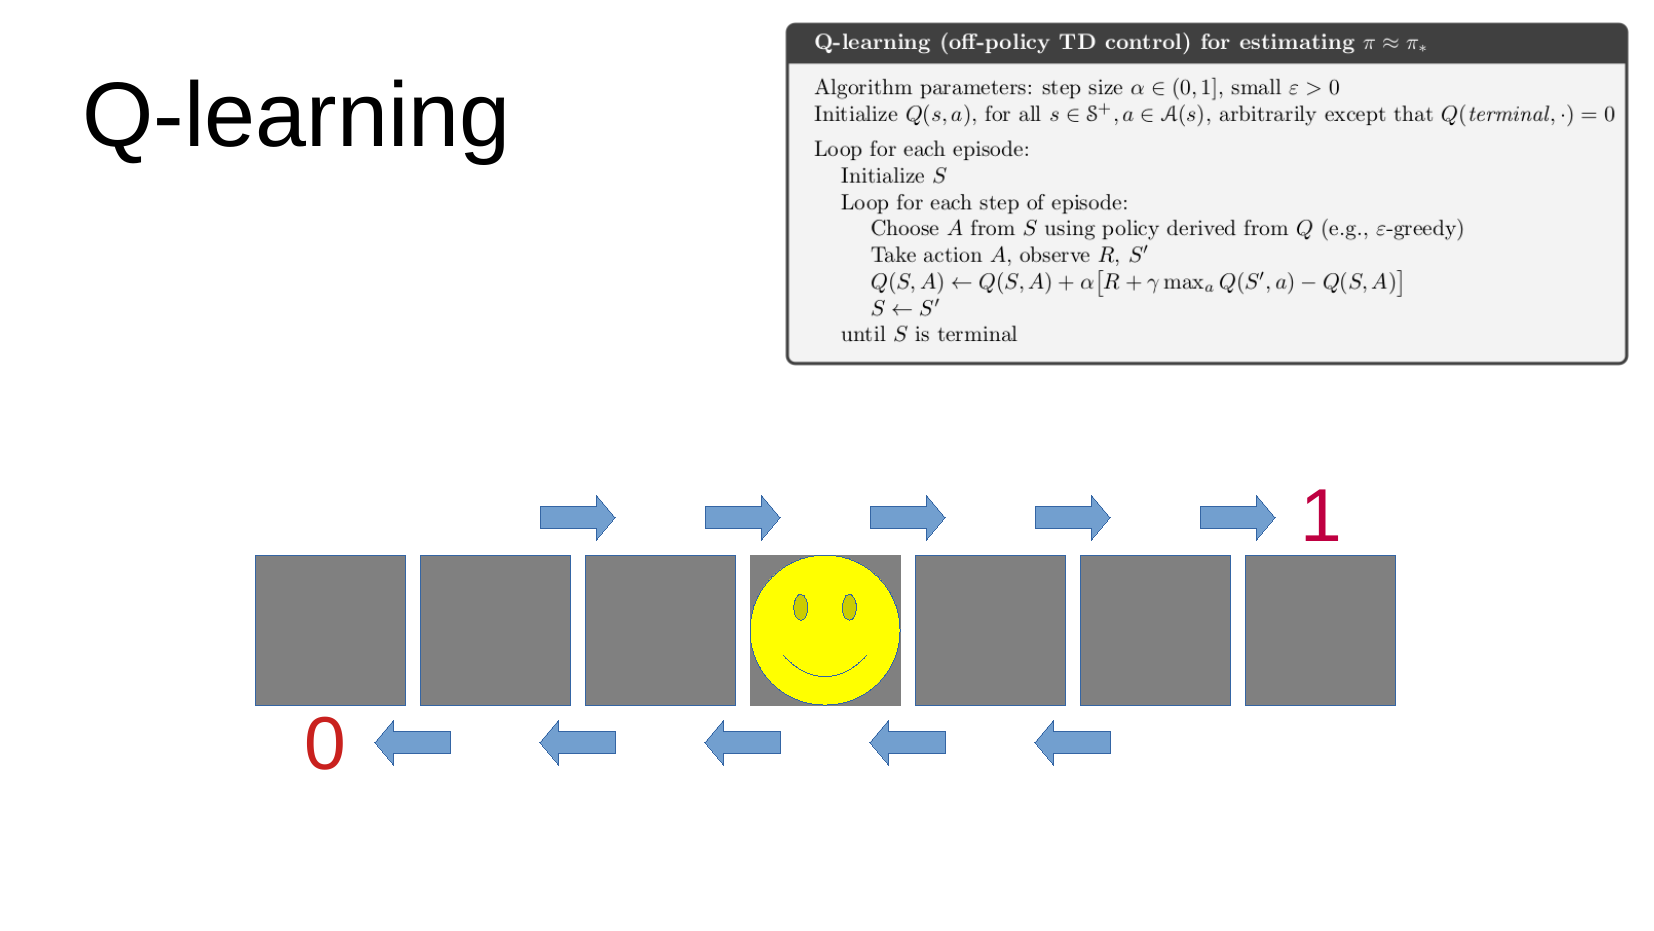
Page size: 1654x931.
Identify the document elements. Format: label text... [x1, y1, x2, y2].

text_box [1080, 555, 1231, 706]
text_box [704, 720, 781, 766]
title Q-learning [82, 37, 773, 193]
text_box [750, 555, 901, 706]
title 1 [1268, 471, 1374, 561]
text_box [1245, 555, 1396, 706]
text_box [705, 495, 781, 541]
picture [773, 14, 1637, 376]
text_box [870, 495, 946, 541]
text_box [540, 495, 616, 541]
text_box [255, 555, 406, 706]
text_box [1034, 720, 1111, 766]
text_box [1200, 495, 1268, 541]
text_box [379, 720, 451, 766]
text_box [539, 720, 616, 766]
text_box [585, 555, 736, 706]
title 0 [273, 698, 379, 789]
text_box [869, 720, 946, 766]
text_box [1035, 495, 1111, 541]
text_box [420, 555, 571, 706]
text_box [915, 555, 1066, 706]
